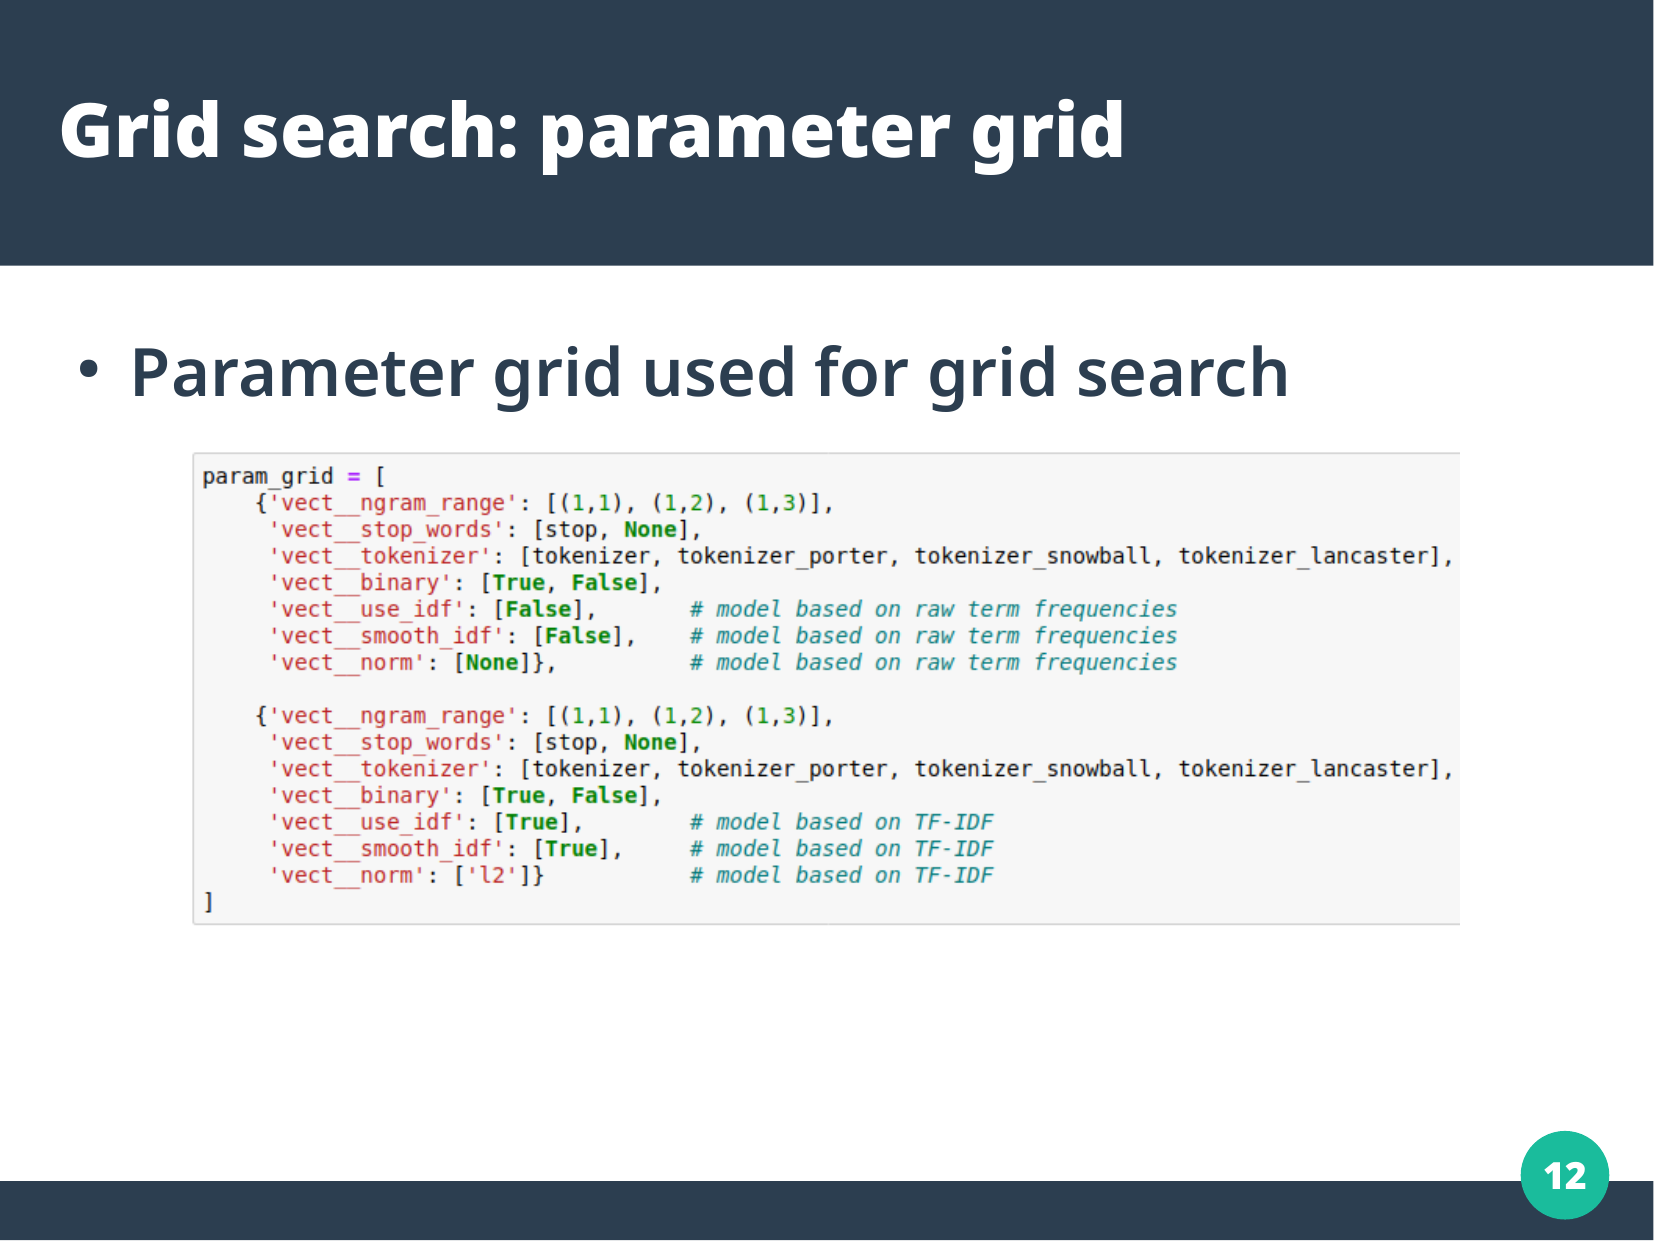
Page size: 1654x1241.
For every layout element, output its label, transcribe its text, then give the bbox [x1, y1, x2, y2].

list Parameter grid used for grid search [59, 324, 1595, 1152]
title Grid search: parameter grid [59, 49, 1595, 207]
picture [188, 448, 1460, 931]
